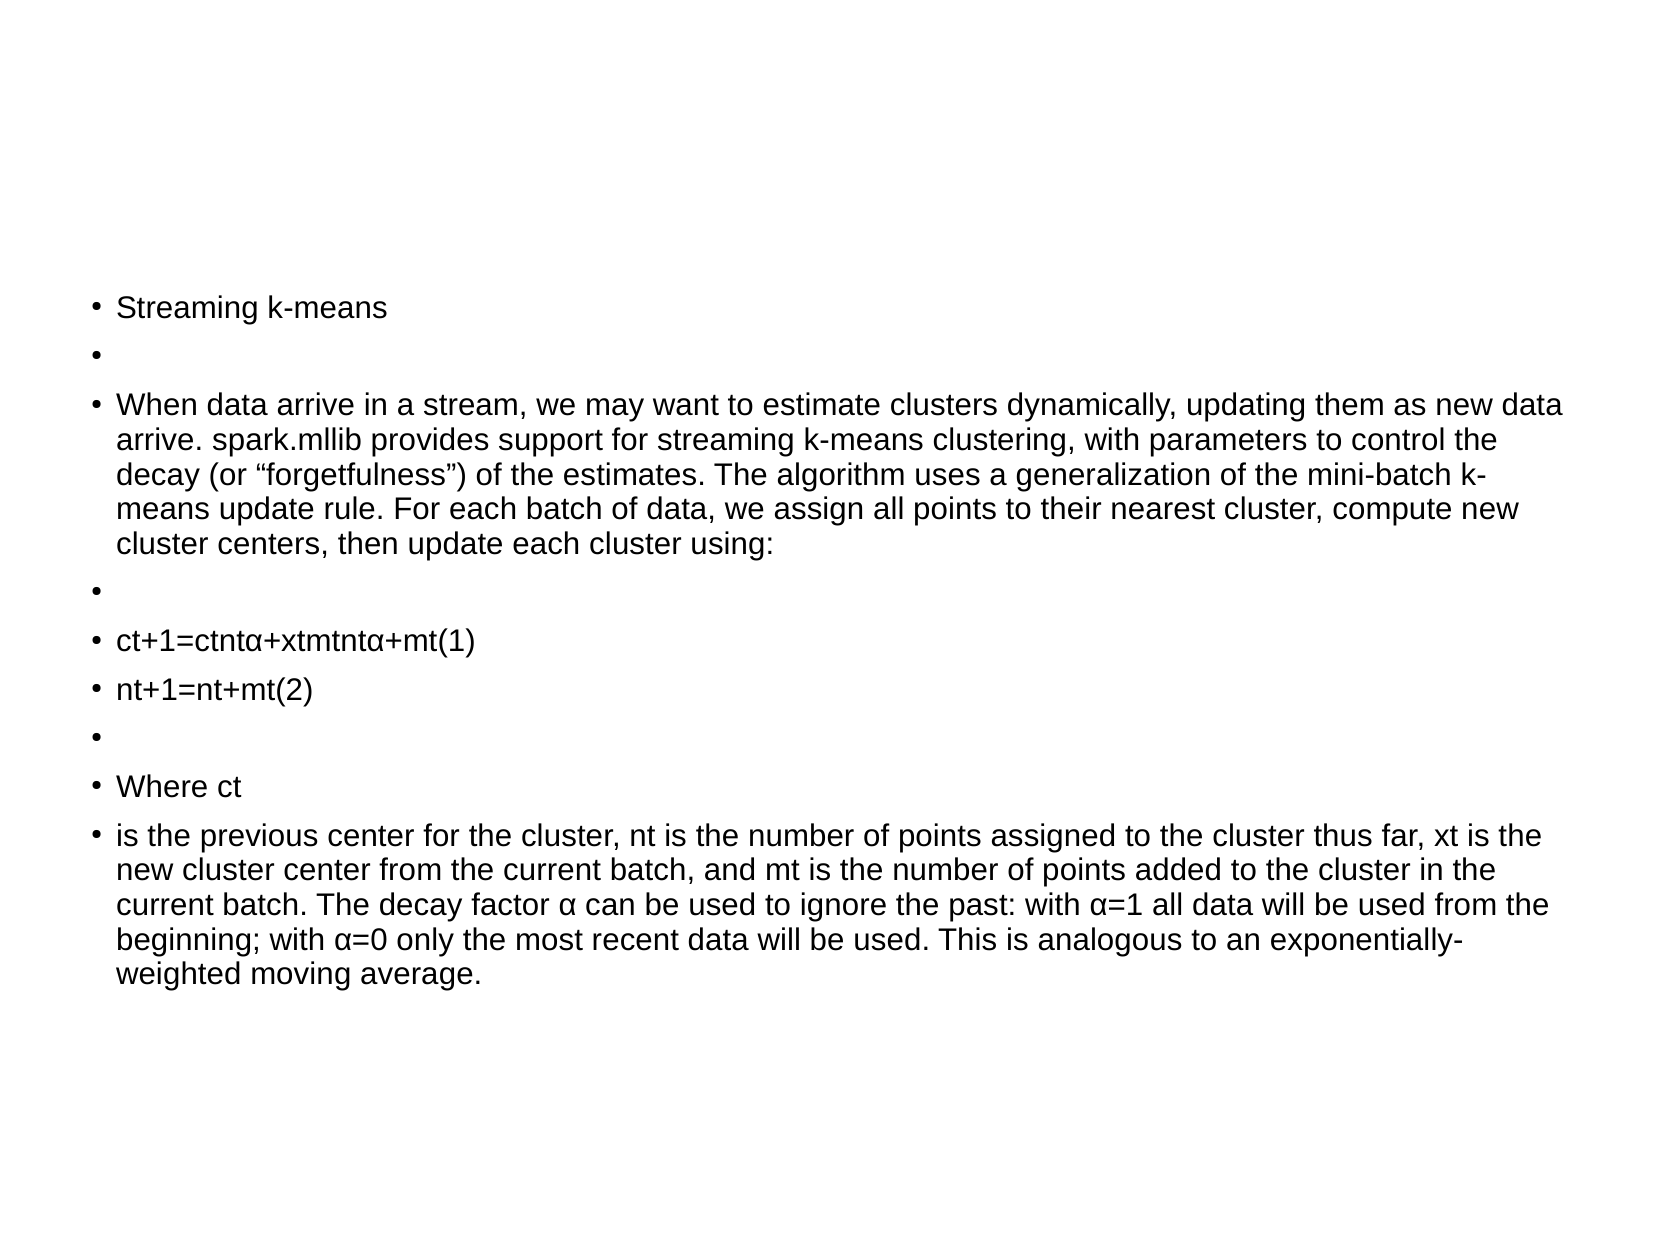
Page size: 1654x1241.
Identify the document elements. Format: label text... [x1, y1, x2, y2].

list Streaming k-means When data arrive in a stream, we may want to estimate clusters dynamically, updating them as new data arrive. spark.mllib provides support for streaming k-means clustering, with parameters to control the decay (or “forgetfulness”) of the estimates. The algorithm uses a generalization of the mini-batch k-means update rule. For each batch of data, we assign all points to their nearest cluster, compute new cluster centers, then update each cluster using: ct+1=ctntα+xtmtntα+mt(1) nt+1=nt+mt(2) Where ct is the previous center for the cluster, nt is the number of points assigned to the cluster thus far, xt is the new cluster center from the current batch, and mt is the number of points added to the cluster in the current batch. The decay factor α can be used to ignore the past: with α=1 all data will be used from the beginning; with α=0 only the most recent data will be used. This is analogous to an exponentially-weighted moving average. [82, 290, 1571, 1010]
